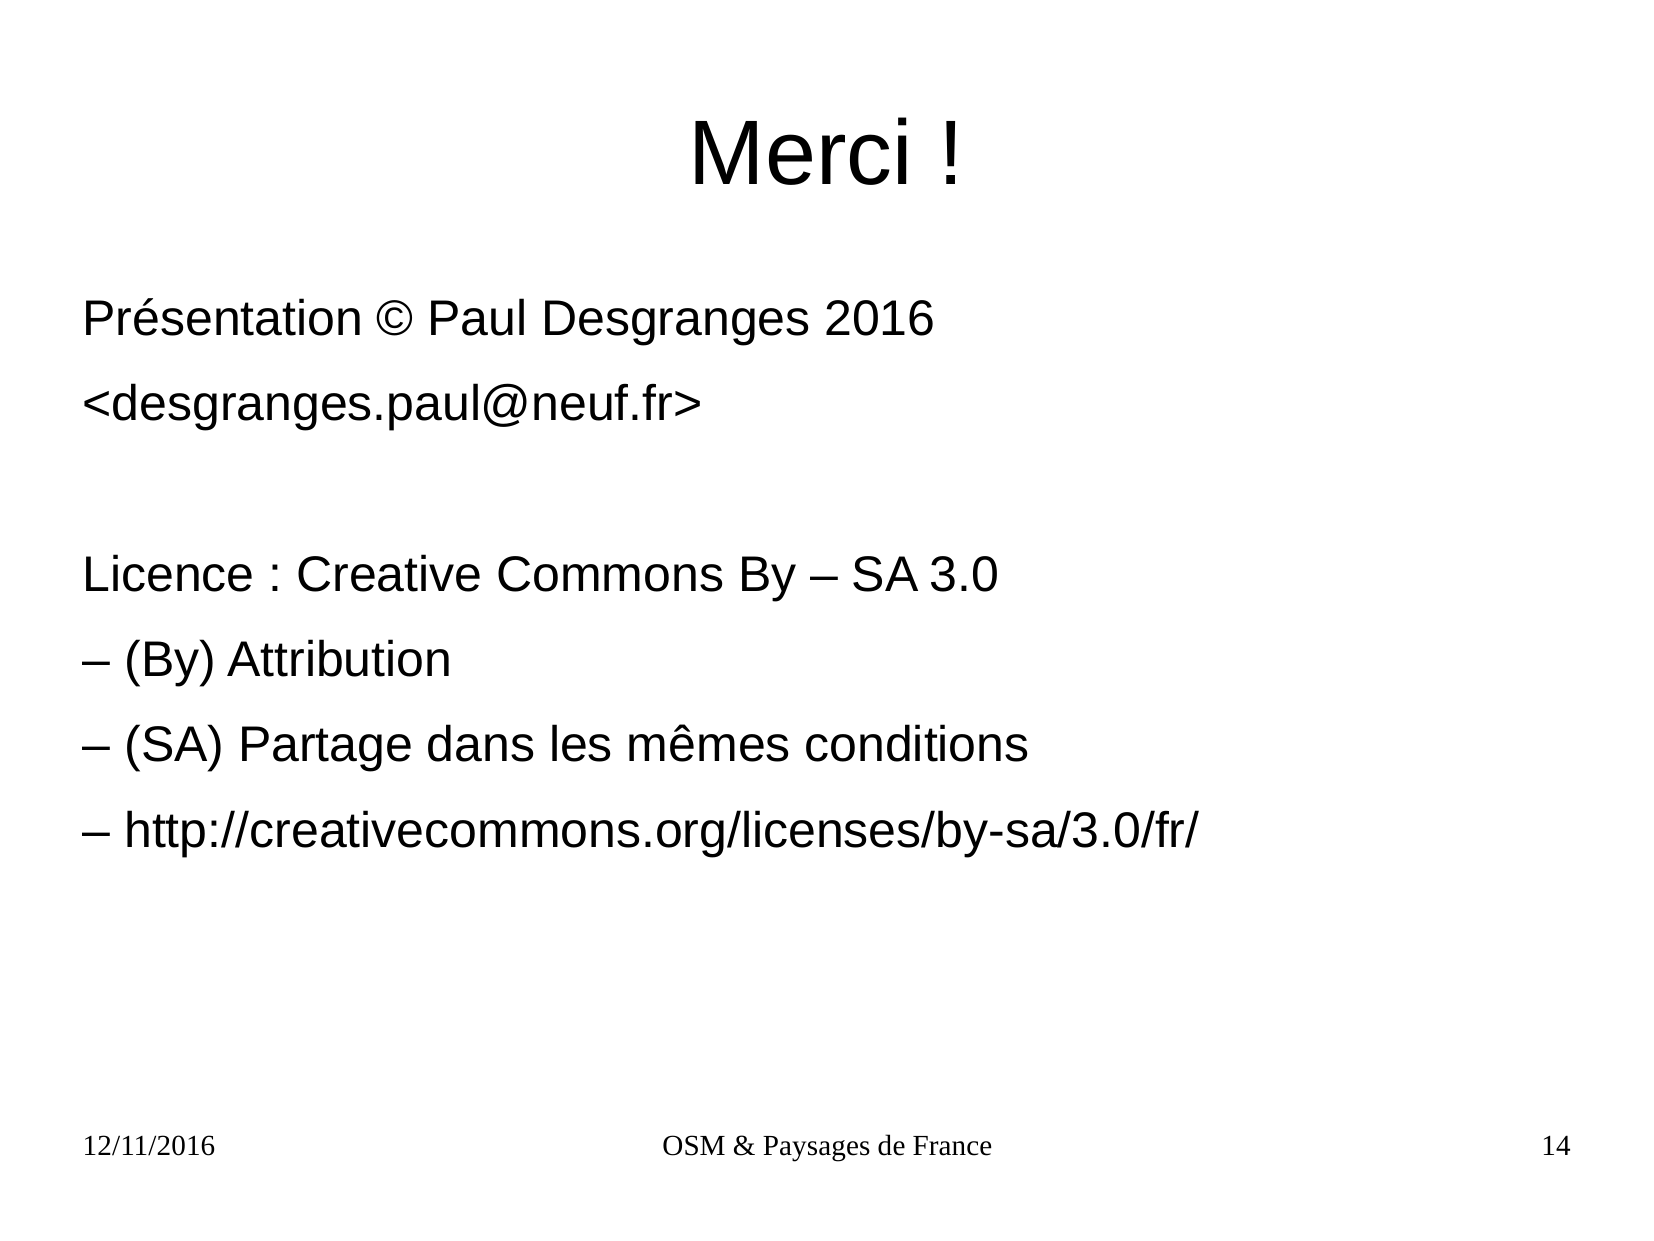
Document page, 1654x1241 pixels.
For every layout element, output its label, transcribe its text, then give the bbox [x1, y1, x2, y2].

title Merci ! [82, 49, 1571, 257]
list Présentation © Paul Desgranges 2016 <desgranges.paul@neuf.fr> Licence : Creative Commons By – SA 3.0 – (By) Attribution – (SA) Partage dans les mêmes conditions – http://creativecommons.org/licenses/by-sa/3.0/fr/ [82, 290, 1571, 1010]
